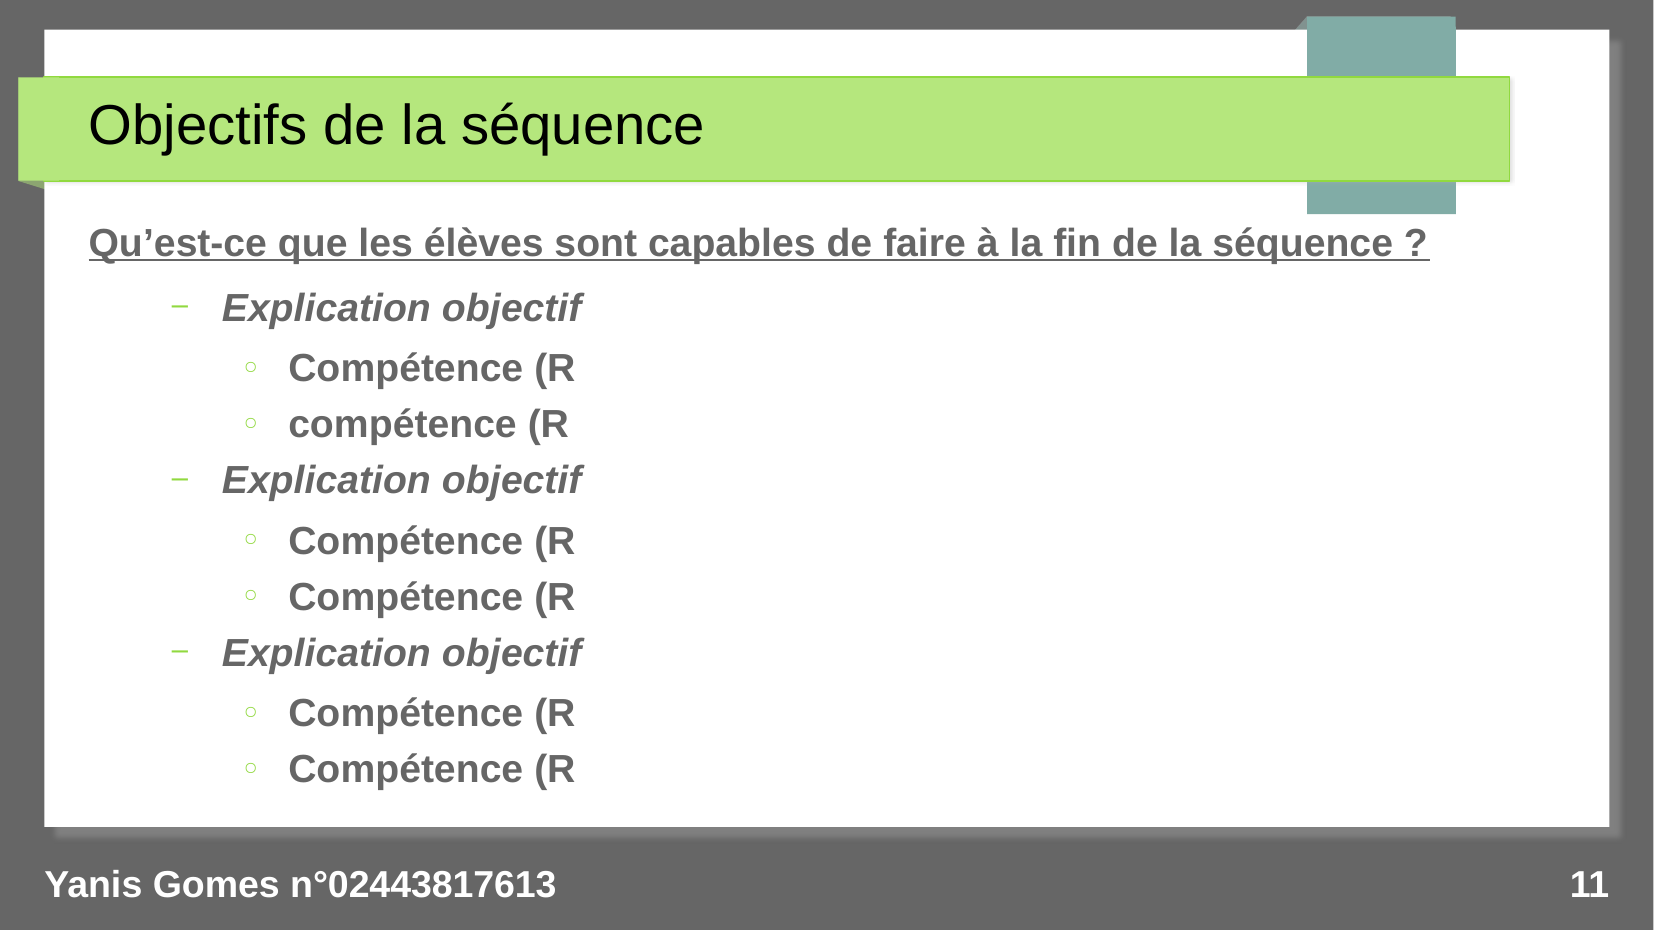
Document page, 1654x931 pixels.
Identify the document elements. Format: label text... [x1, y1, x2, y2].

text_box <numéro> [974, 856, 1625, 916]
title Objectifs de la séquence [88, 73, 1506, 178]
text_box Yanis Gomes n°02443817613 [29, 856, 680, 916]
list Qu’est-ce que les élèves sont capables de faire à la fin de la séquence ? Explication objectif Compétence (R compétence (R Explication objectif Compétence (R Compétence (R Explication objectif Compétence (R Compétence (R [88, 221, 1565, 798]
